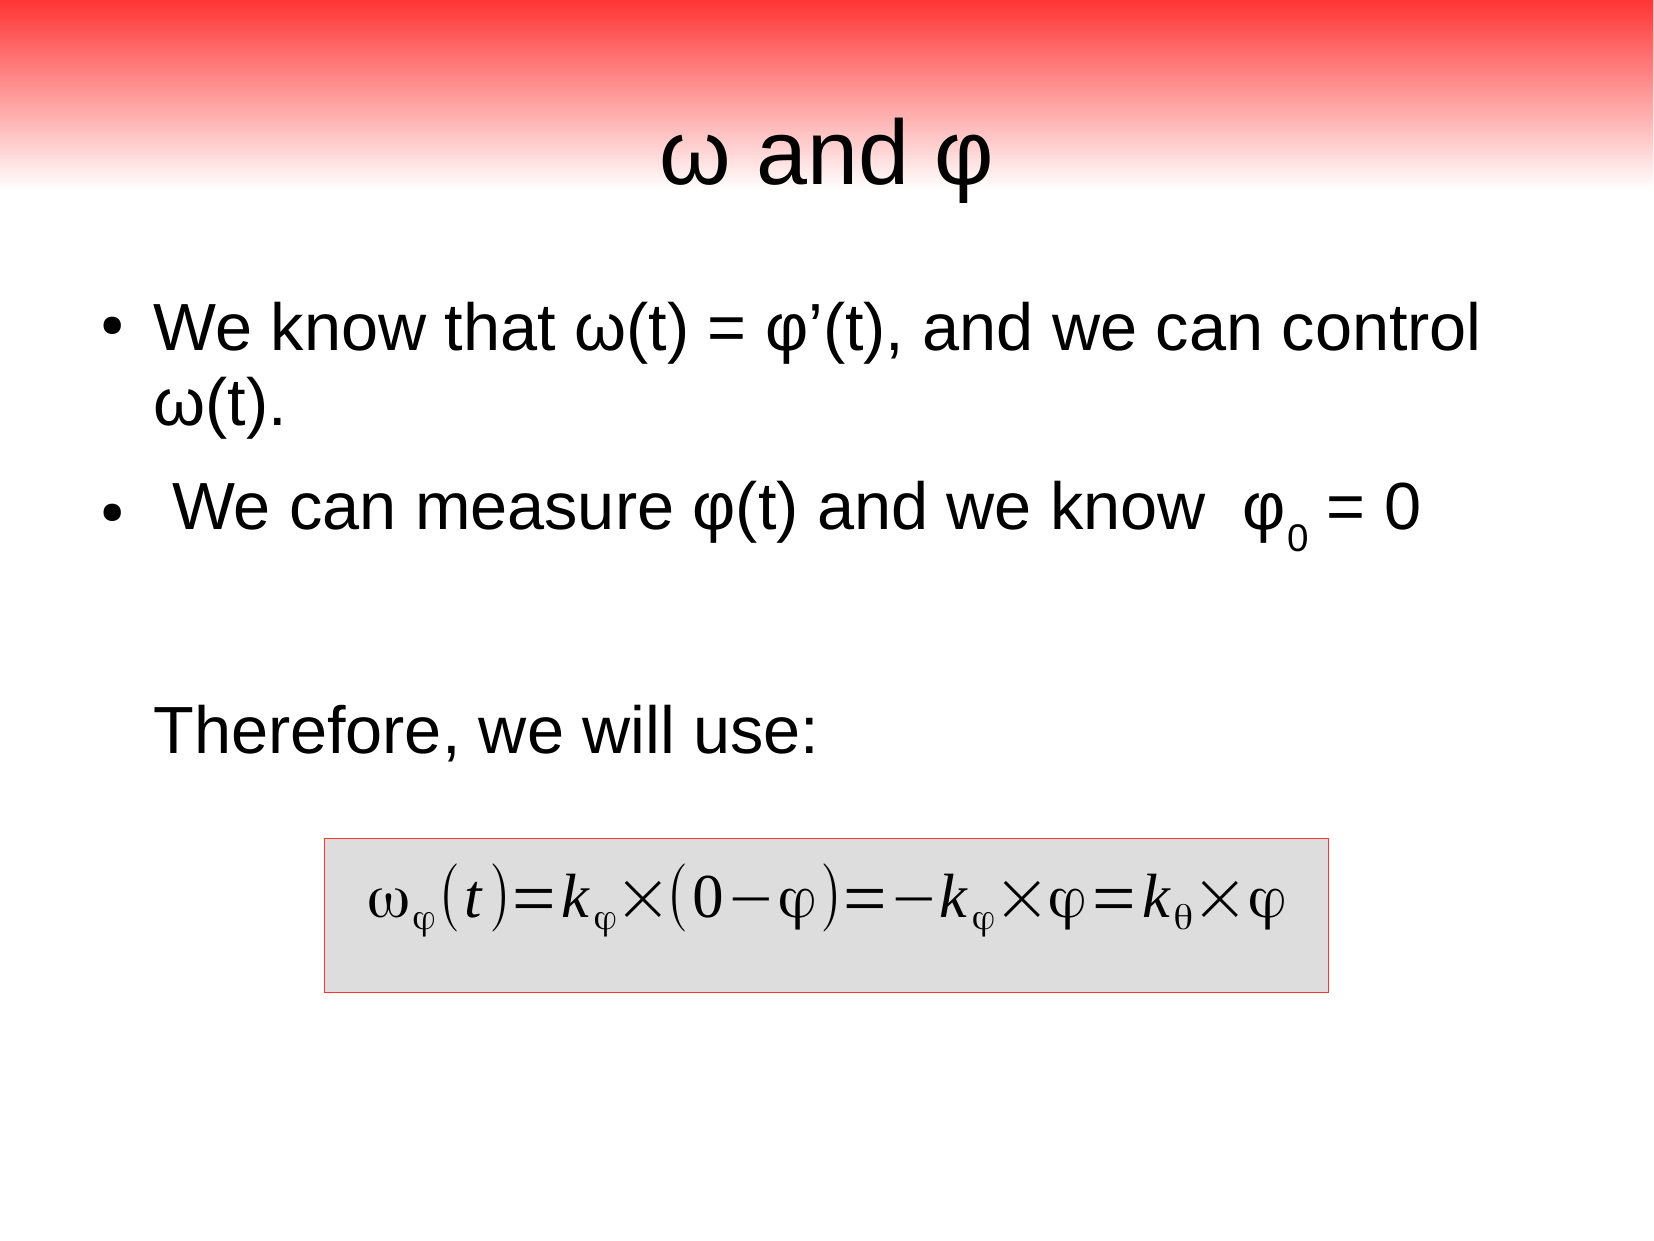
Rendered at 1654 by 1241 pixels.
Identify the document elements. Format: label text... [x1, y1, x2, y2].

text_box [0, 0, 1654, 189]
list We know that ω(t) = φ’(t), and we can control ω(t). We can measure φ(t) and we know φ0 = 0 Therefore, we will use: [82, 290, 1571, 1010]
title ω and φ [82, 49, 1571, 257]
chart [361, 859, 1293, 939]
